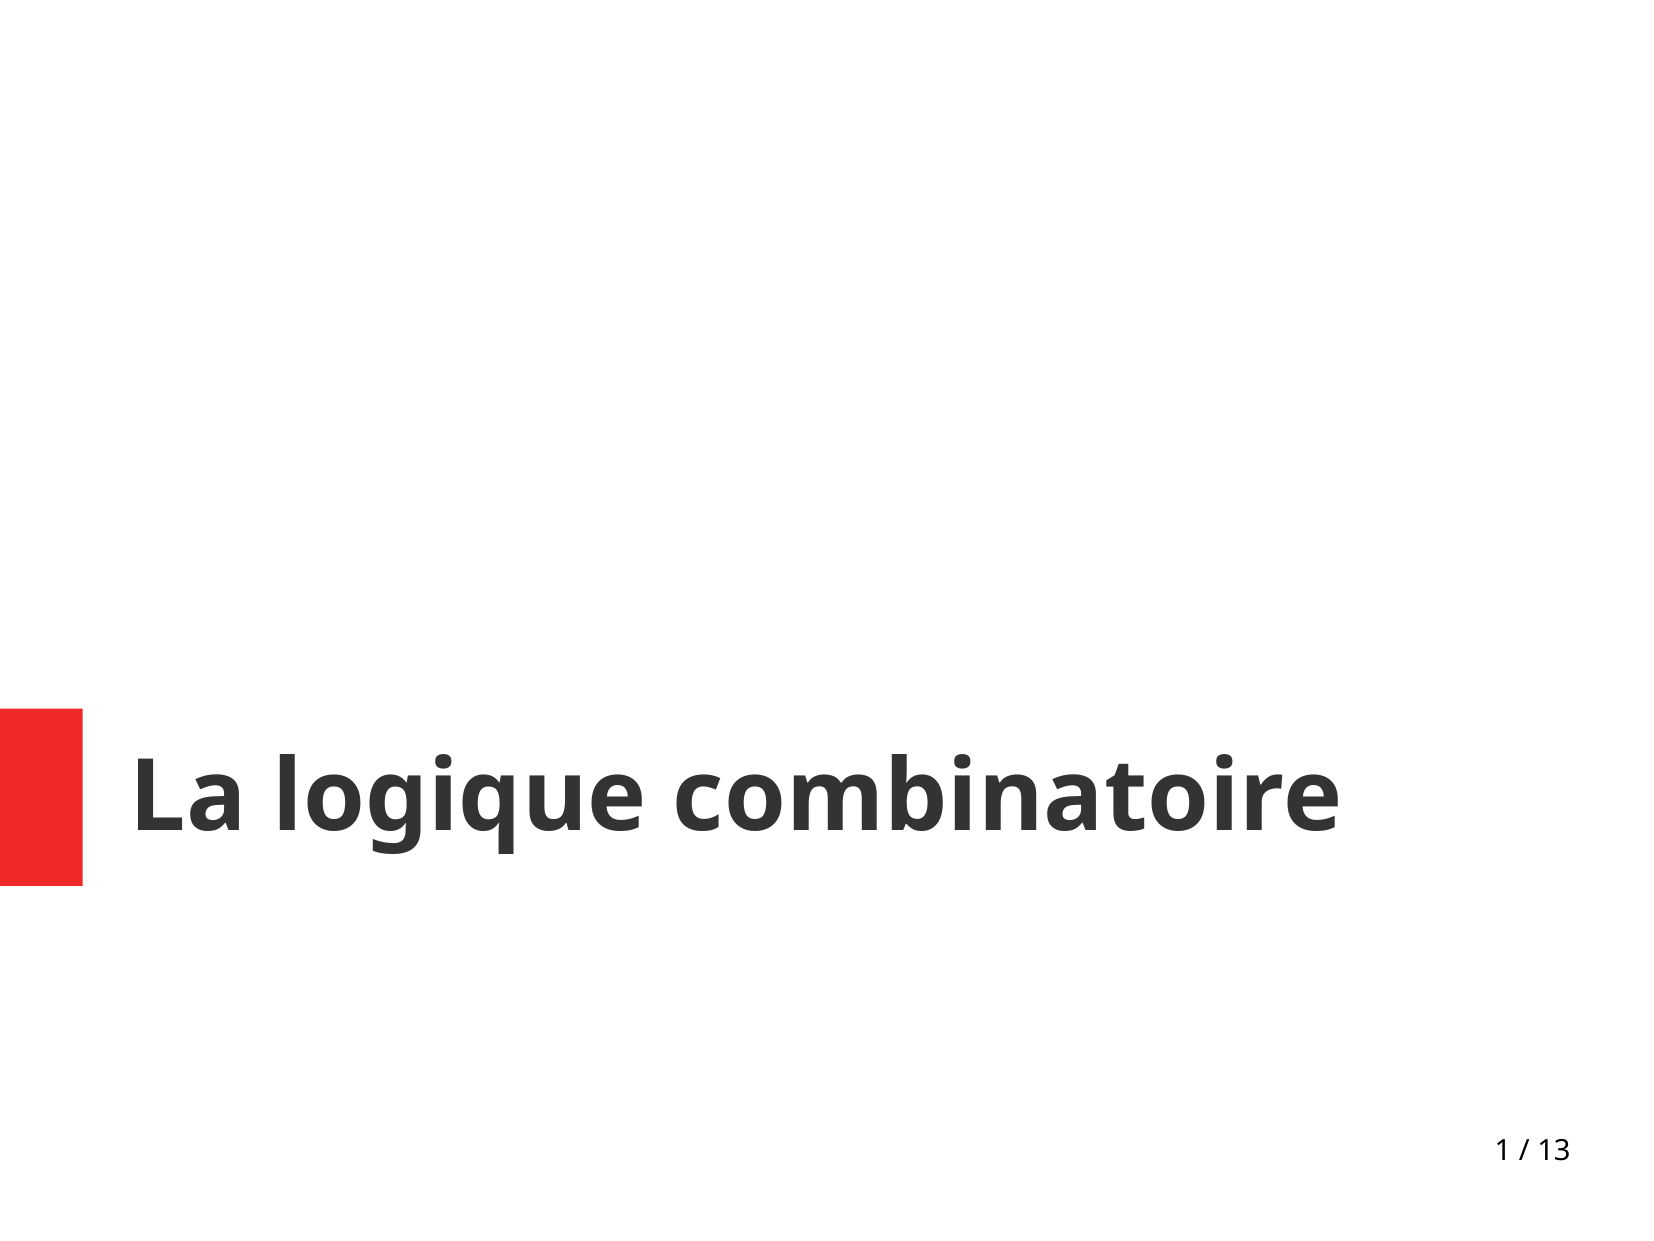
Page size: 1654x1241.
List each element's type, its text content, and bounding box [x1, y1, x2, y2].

title La logique combinatoire [129, 673, 1536, 910]
